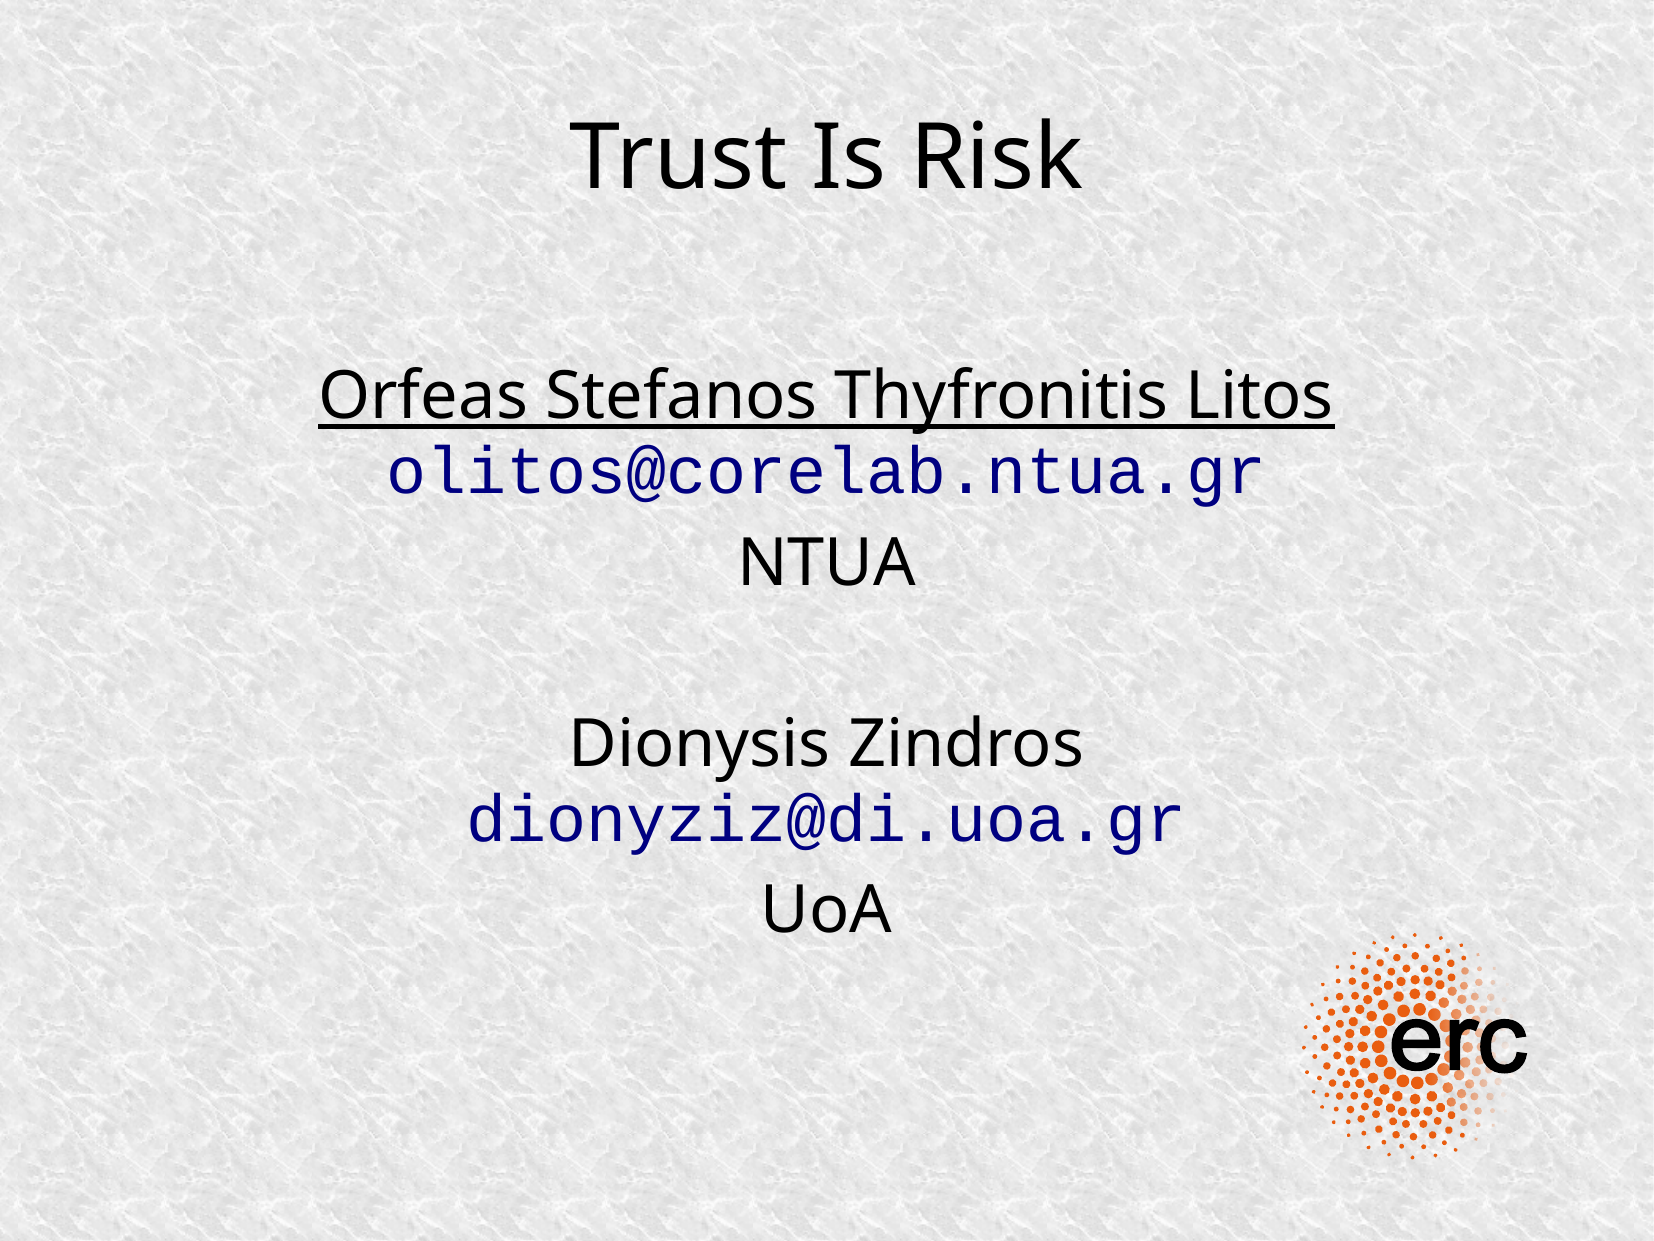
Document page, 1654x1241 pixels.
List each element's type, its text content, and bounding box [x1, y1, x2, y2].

subtitle Orfeas Stefanos Thyfronitis Litos olitos@corelab.ntua.gr NTUA Dionysis Zindros dionyziz@di.uoa.gr UoA [82, 290, 1571, 1010]
title Trust Is Risk [82, 49, 1571, 257]
picture [0, 0, 1654, 1241]
